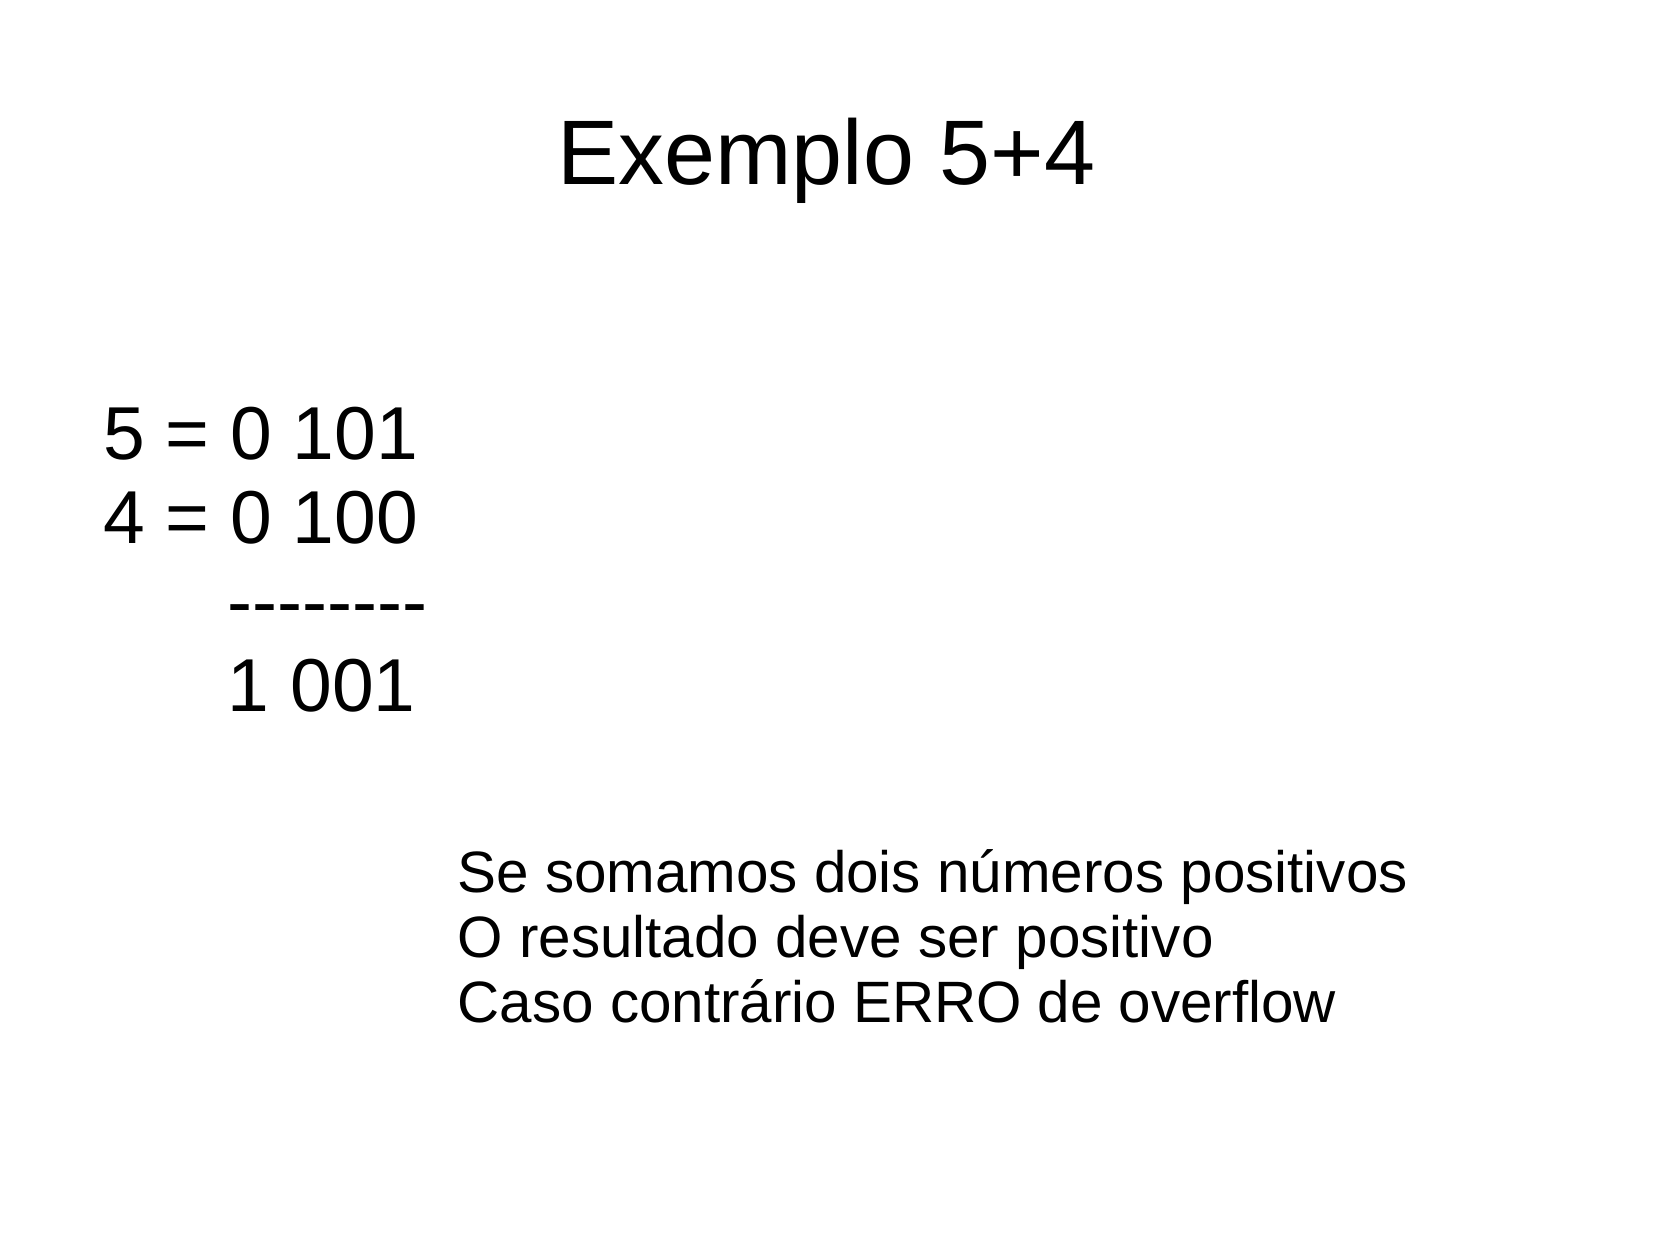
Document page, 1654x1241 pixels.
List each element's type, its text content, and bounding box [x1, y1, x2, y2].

text_box Se somamos dois números positivos O resultado deve ser positivo Caso contrário ERRO de overflow [442, 832, 1424, 1066]
text_box 5 = 0 101 4 = 0 100 -------- 1 001 [88, 383, 1239, 1143]
title Exemplo 5+4 [82, 49, 1571, 257]
